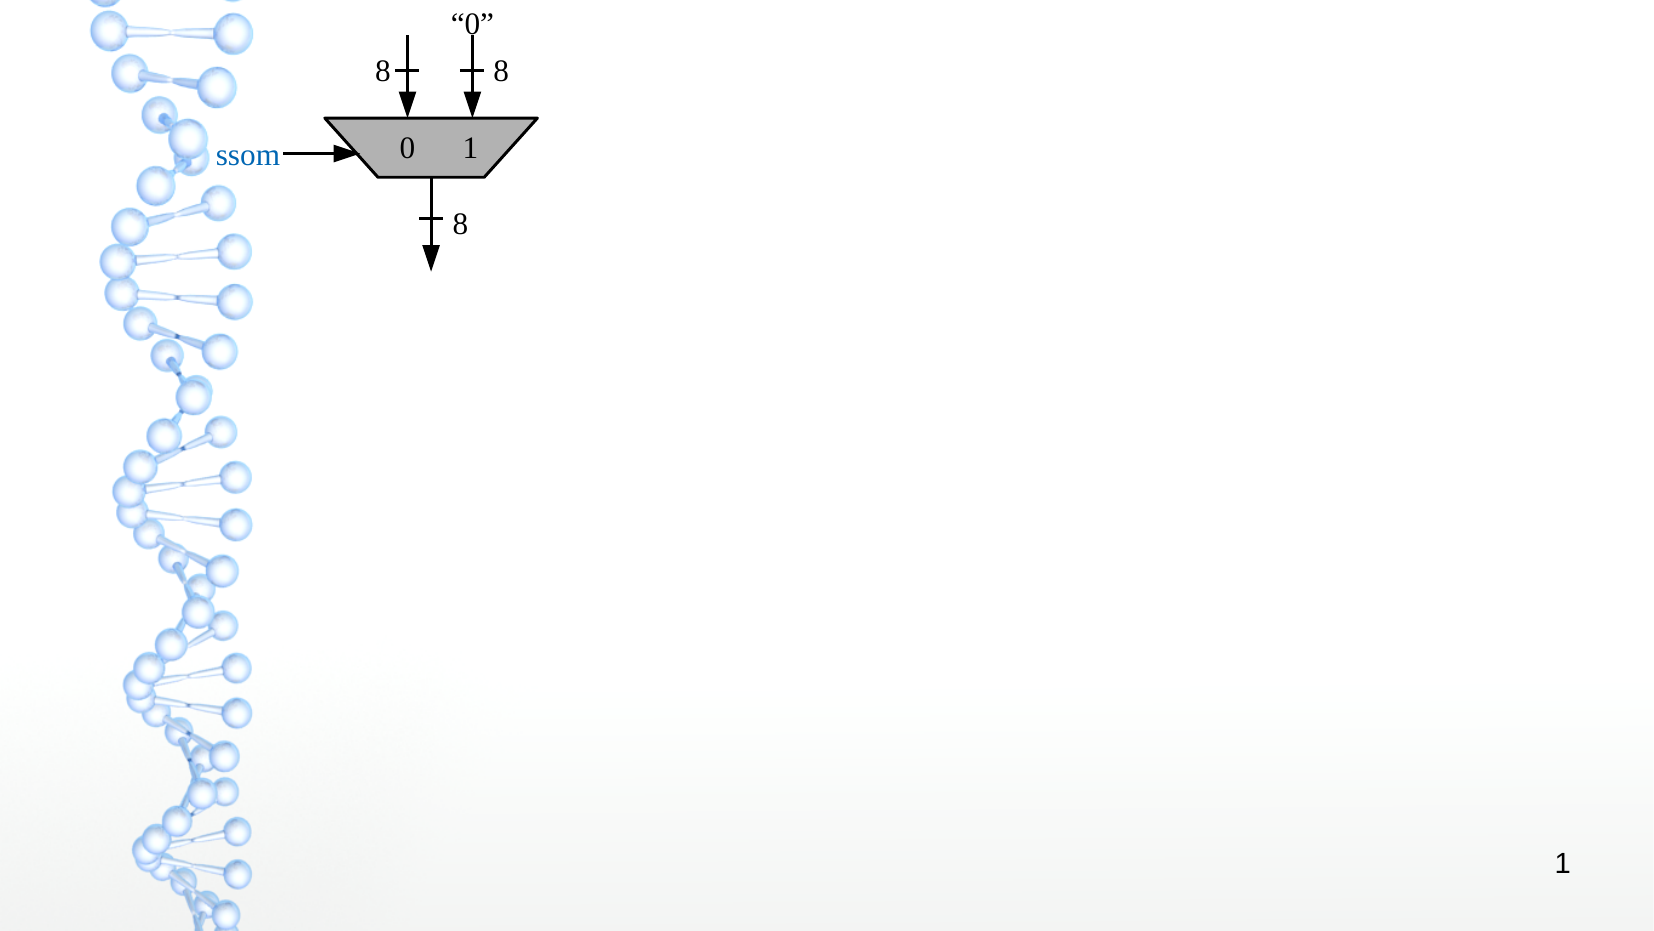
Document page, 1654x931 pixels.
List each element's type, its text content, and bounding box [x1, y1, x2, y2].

text_box 8 [471, 47, 531, 95]
text_box 1 [454, 124, 486, 172]
text_box ssom [200, 126, 296, 184]
text_box [324, 118, 538, 178]
picture [0, 0, 1654, 931]
text_box 8 [353, 47, 413, 95]
text_box 8 [431, 200, 491, 249]
text_box 0 [383, 124, 432, 172]
text_box “0” [442, 0, 502, 48]
